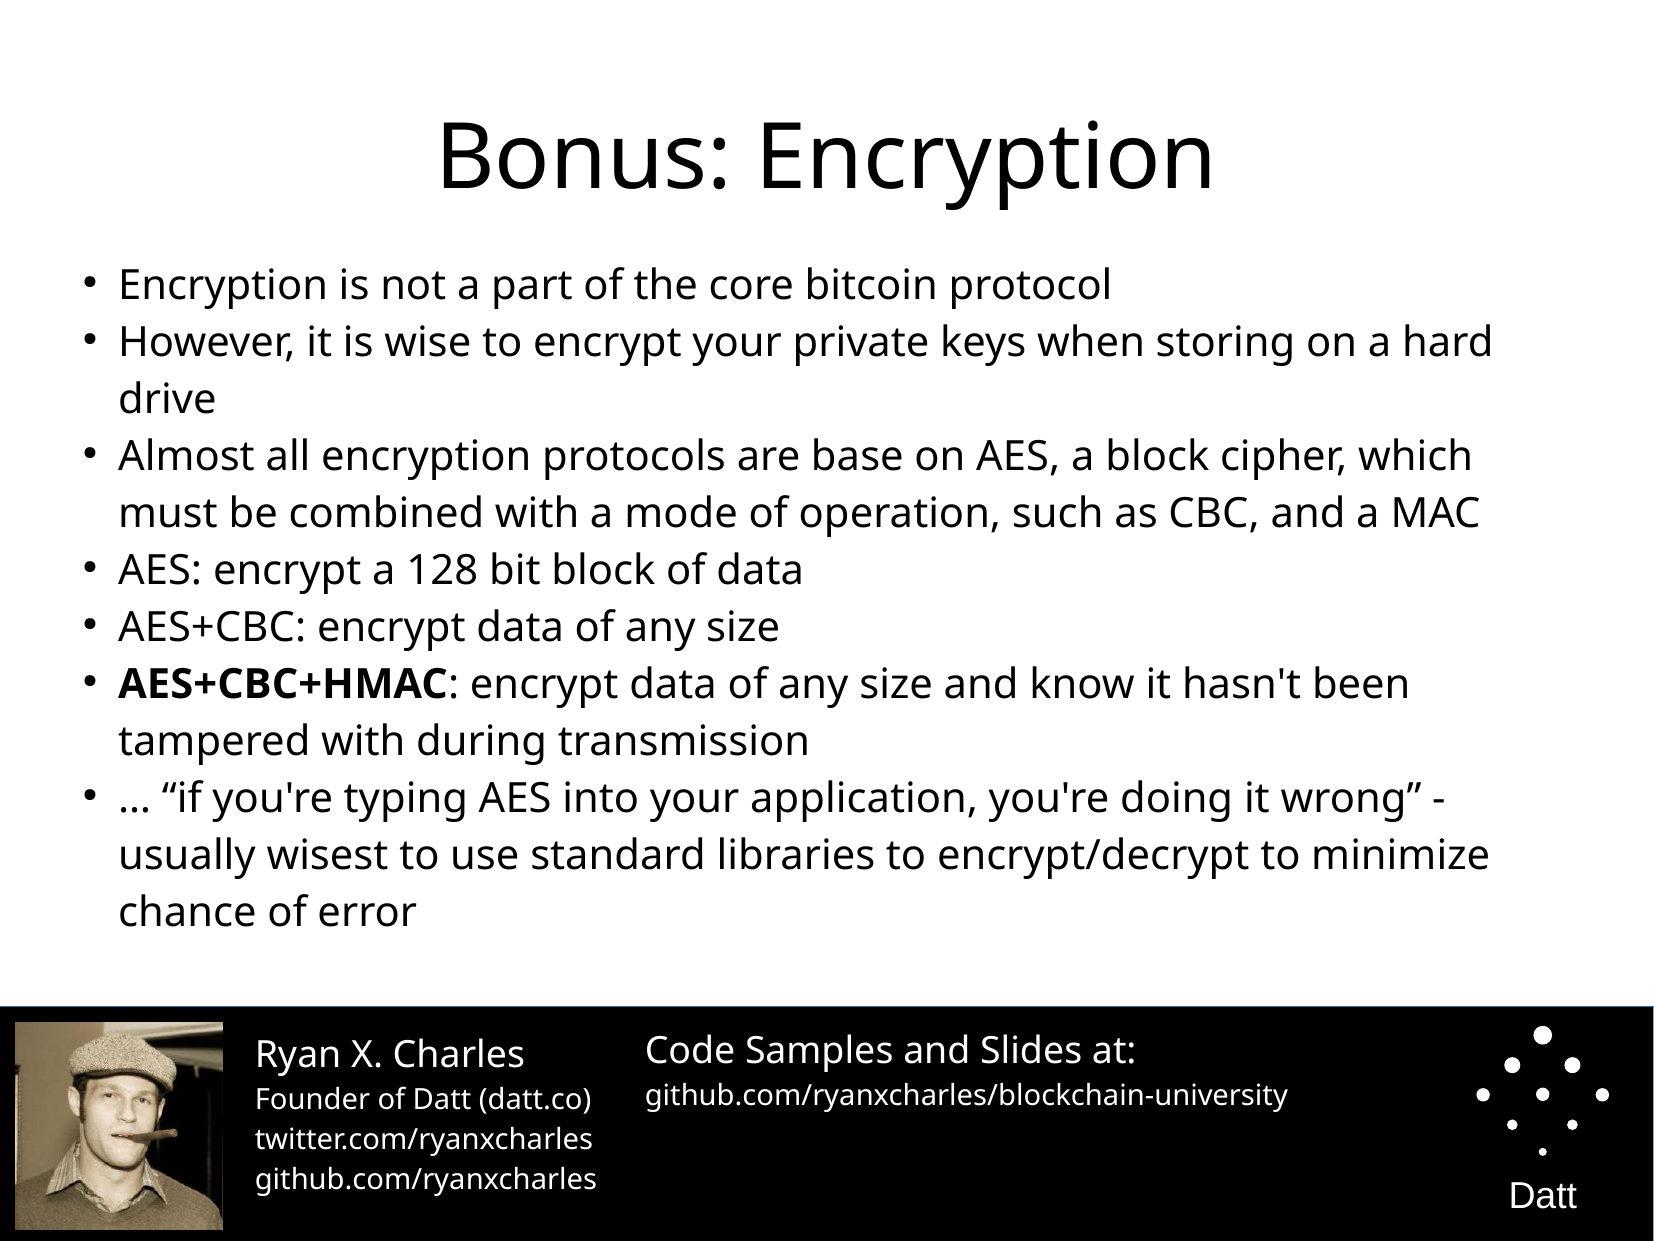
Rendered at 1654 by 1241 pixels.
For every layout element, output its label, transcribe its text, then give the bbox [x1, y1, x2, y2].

picture [15, 1022, 223, 1231]
text_box Code Samples and Slides at: github.com/ryanxcharles/blockchain-university [630, 1015, 1403, 1156]
text_box [0, 1006, 1654, 1241]
picture [1475, 1023, 1611, 1159]
title Bonus: Encryption [82, 49, 1571, 257]
text_box Ryan X. Charles Founder of Datt (datt.co) twitter.com/ryanxcharles github.com/ryanxcharles [240, 1020, 976, 1241]
subtitle Encryption is not a part of the core bitcoin protocol However, it is wise to encrypt your private keys when storing on a hard drive Almost all encryption protocols are base on AES, a block cipher, which must be combined with a mode of operation, such as CBC, and a MAC AES: encrypt a 128 bit block of data AES+CBC: encrypt data of any size AES+CBC+HMAC: encrypt data of any size and know it hasn't been tampered with during transmission … “if you're typing AES into your application, you're doing it wrong” - usually wisest to use standard libraries to encrypt/decrypt to minimize chance of error [82, 257, 1571, 1010]
text_box Datt [1452, 1167, 1633, 1241]
